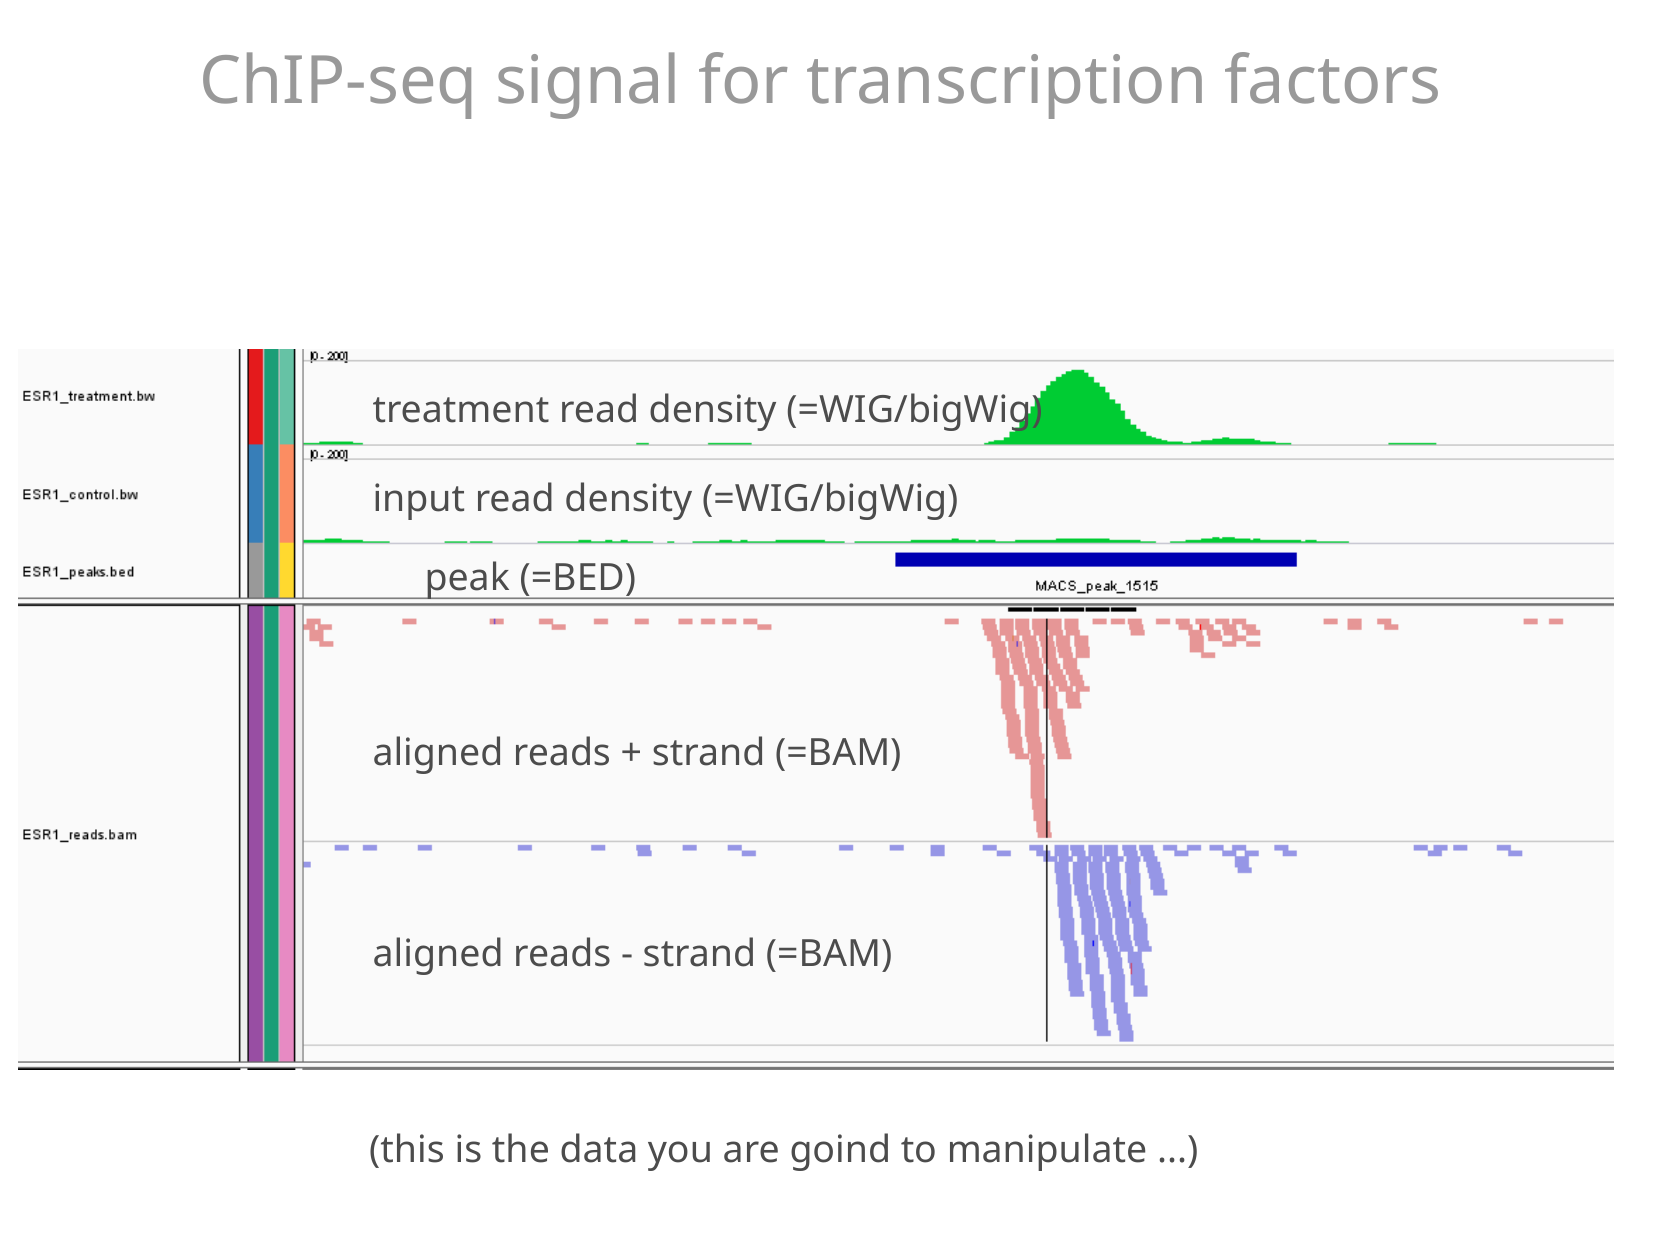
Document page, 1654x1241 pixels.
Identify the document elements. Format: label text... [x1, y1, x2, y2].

text_box peak (=BED) [409, 543, 650, 610]
text_box treatment read density (=WIG/bigWig) [357, 375, 1047, 442]
picture [18, 349, 1614, 1070]
text_box input read density (=WIG/bigWig) [357, 464, 963, 531]
text_box (this is the data you are goind to manipulate ...) [354, 1114, 1206, 1182]
title ChIP-seq signal for transcription factors [76, 2, 1565, 154]
text_box aligned reads + strand (=BAM) [357, 718, 912, 785]
text_box aligned reads - strand (=BAM) [357, 919, 903, 986]
